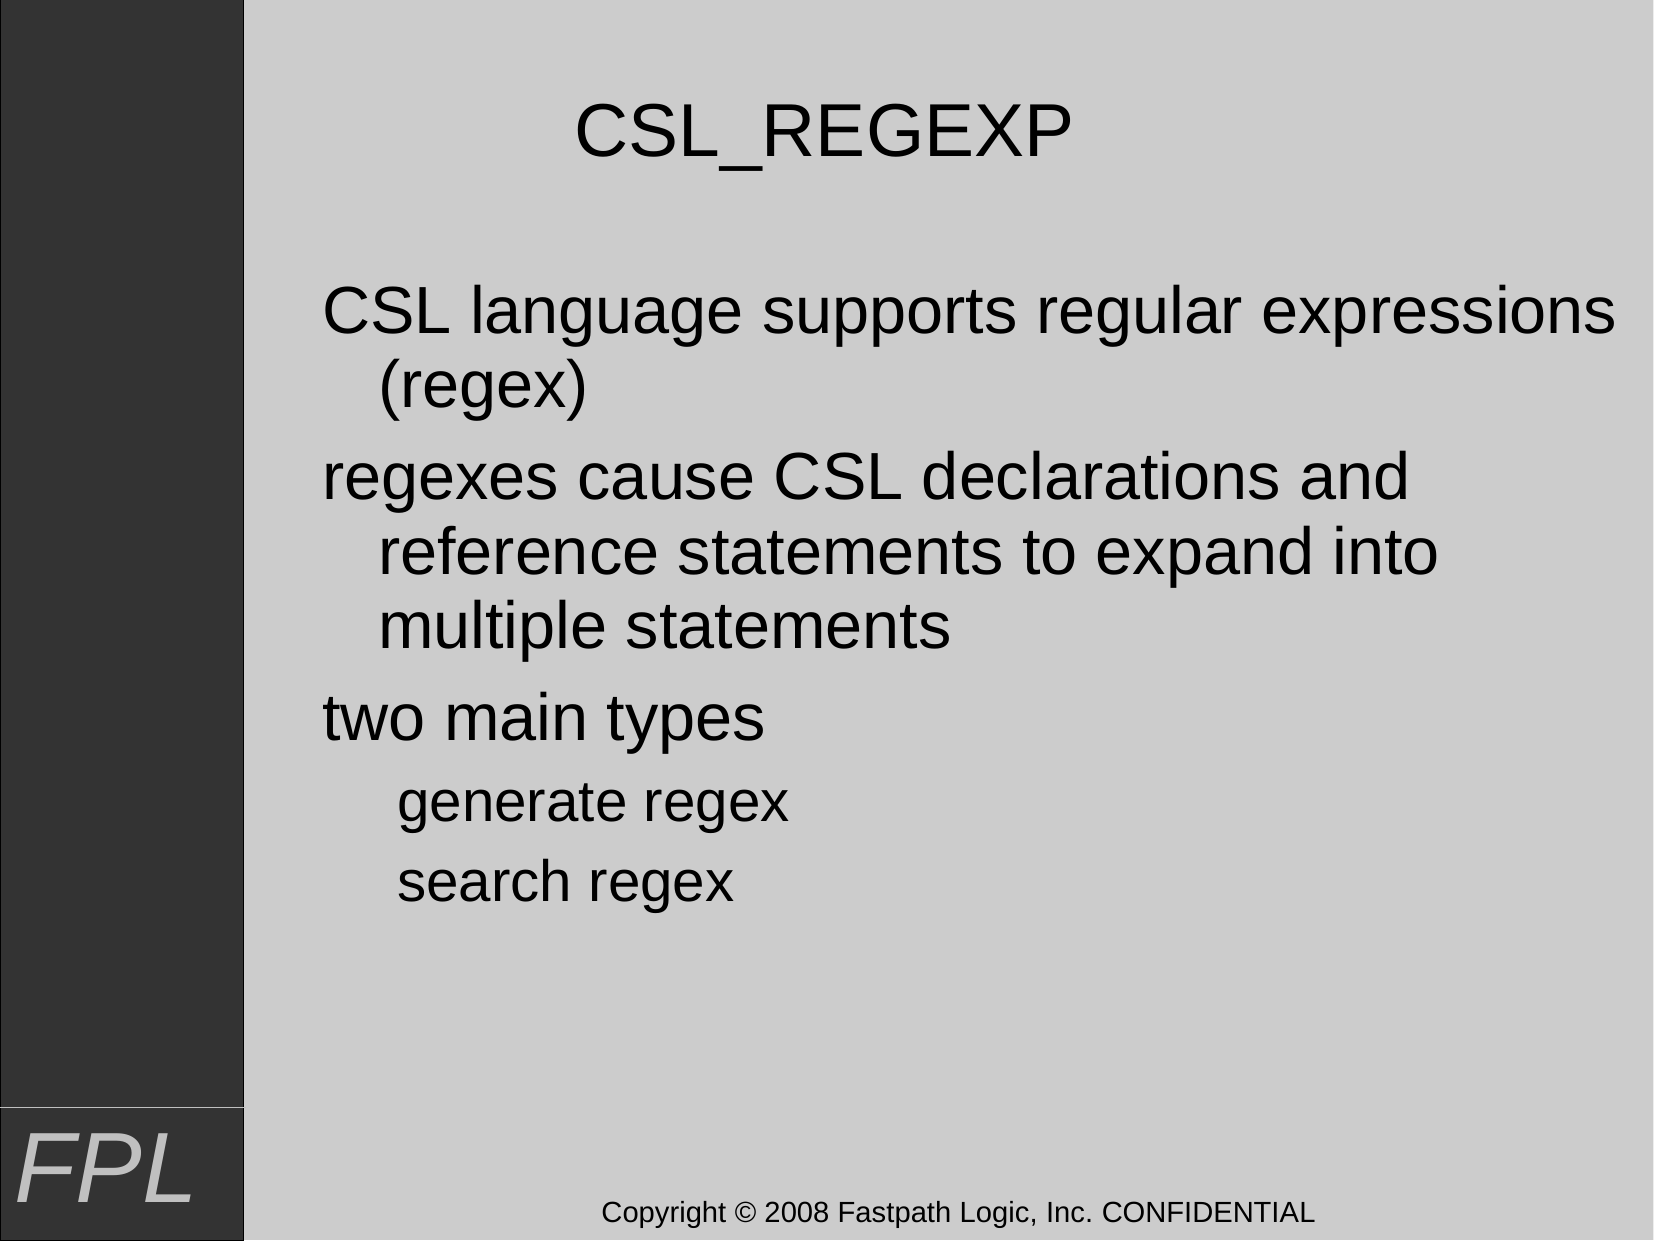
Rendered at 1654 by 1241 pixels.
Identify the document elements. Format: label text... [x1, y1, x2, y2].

list CSL language supports regular expressions (regex) regexes cause CSL declarations and reference statements to expand into multiple statements two main types generate regex search regex [322, 272, 1635, 1220]
title CSL_REGEXP [118, 48, 1531, 212]
